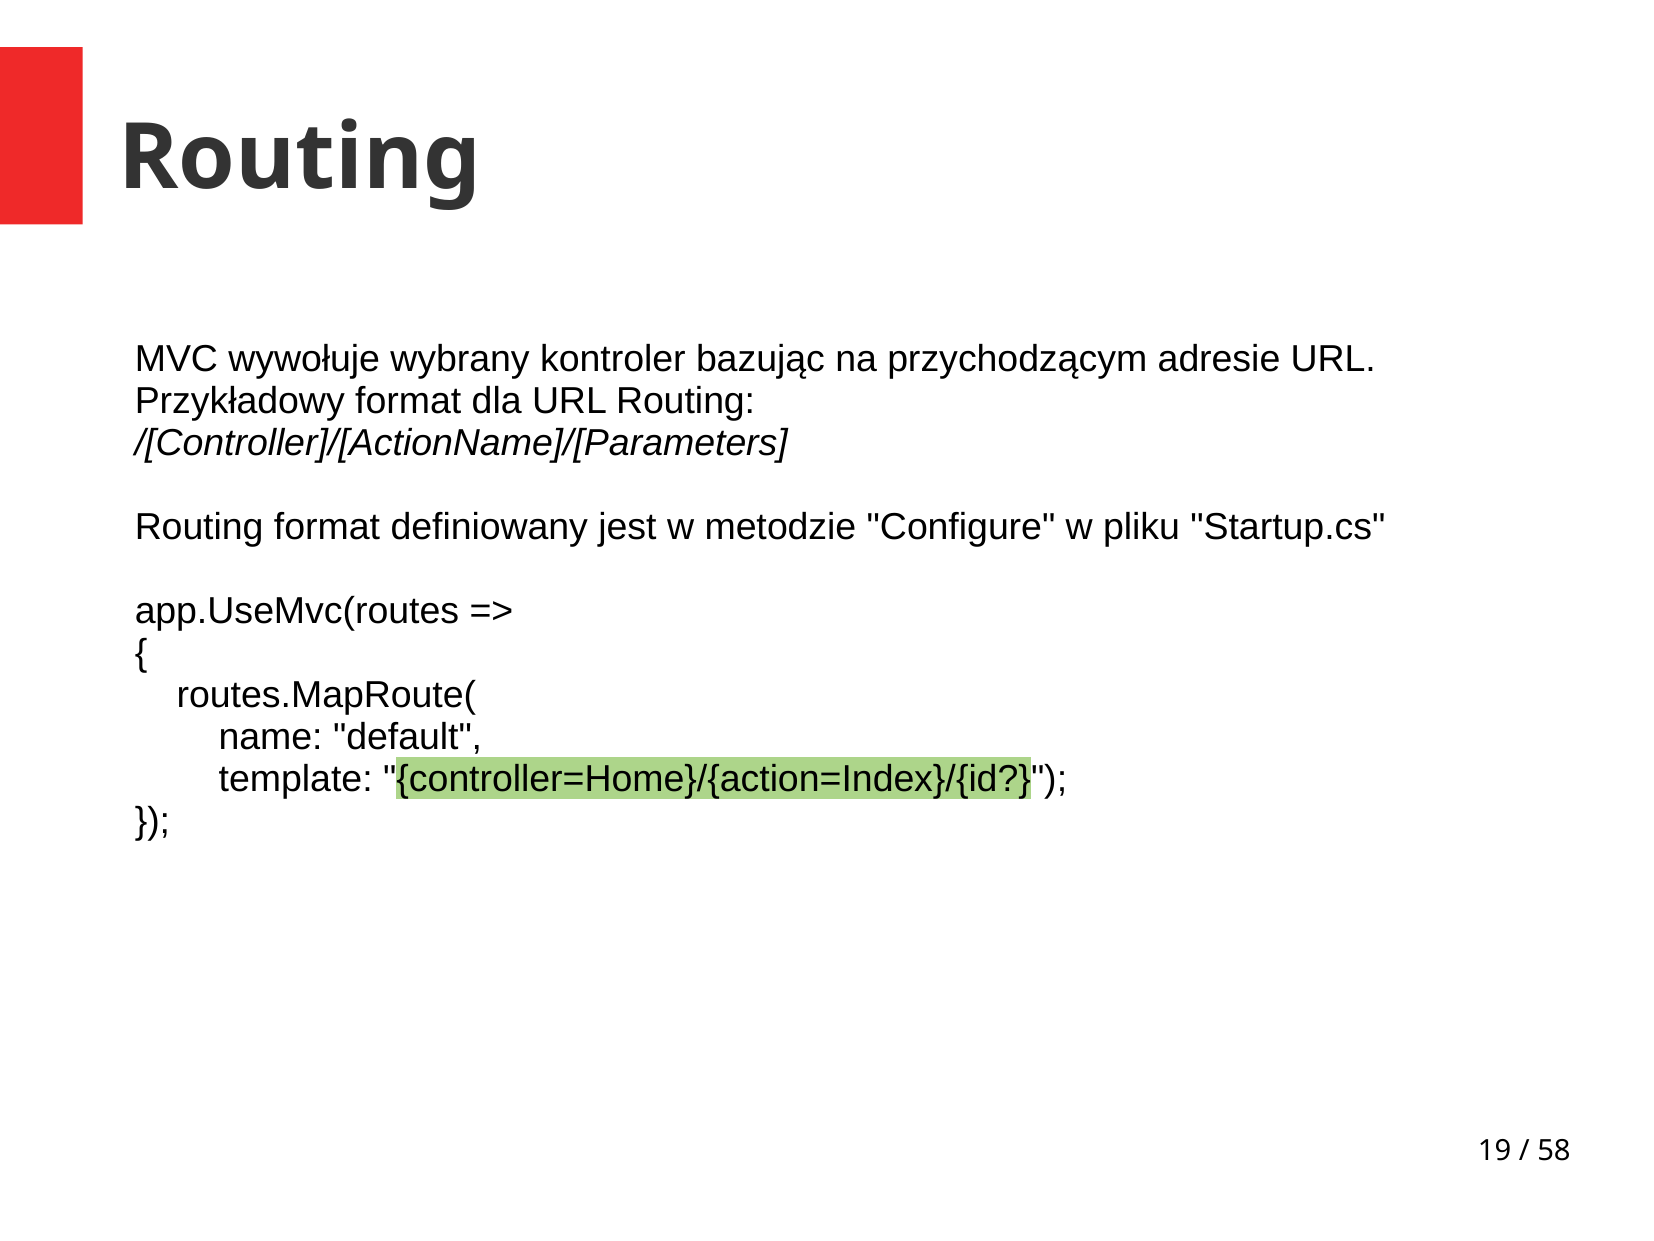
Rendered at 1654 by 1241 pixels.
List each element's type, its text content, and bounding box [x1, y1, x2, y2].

title Routing [118, 49, 1571, 257]
text_box MVC wywołuje wybrany kontroler bazując na przychodzącym adresie URL. Przykładowy format dla URL Routing: /[Controller]/[ActionName]/[Parameters] Routing format definiowany jest w metodzie "Configure" w pliku "Startup.cs" app.UseMvc(routes => { routes.MapRoute( name: "default", template: "{controller=Home}/{action=Index}/{id?}"); }); [120, 330, 1576, 849]
